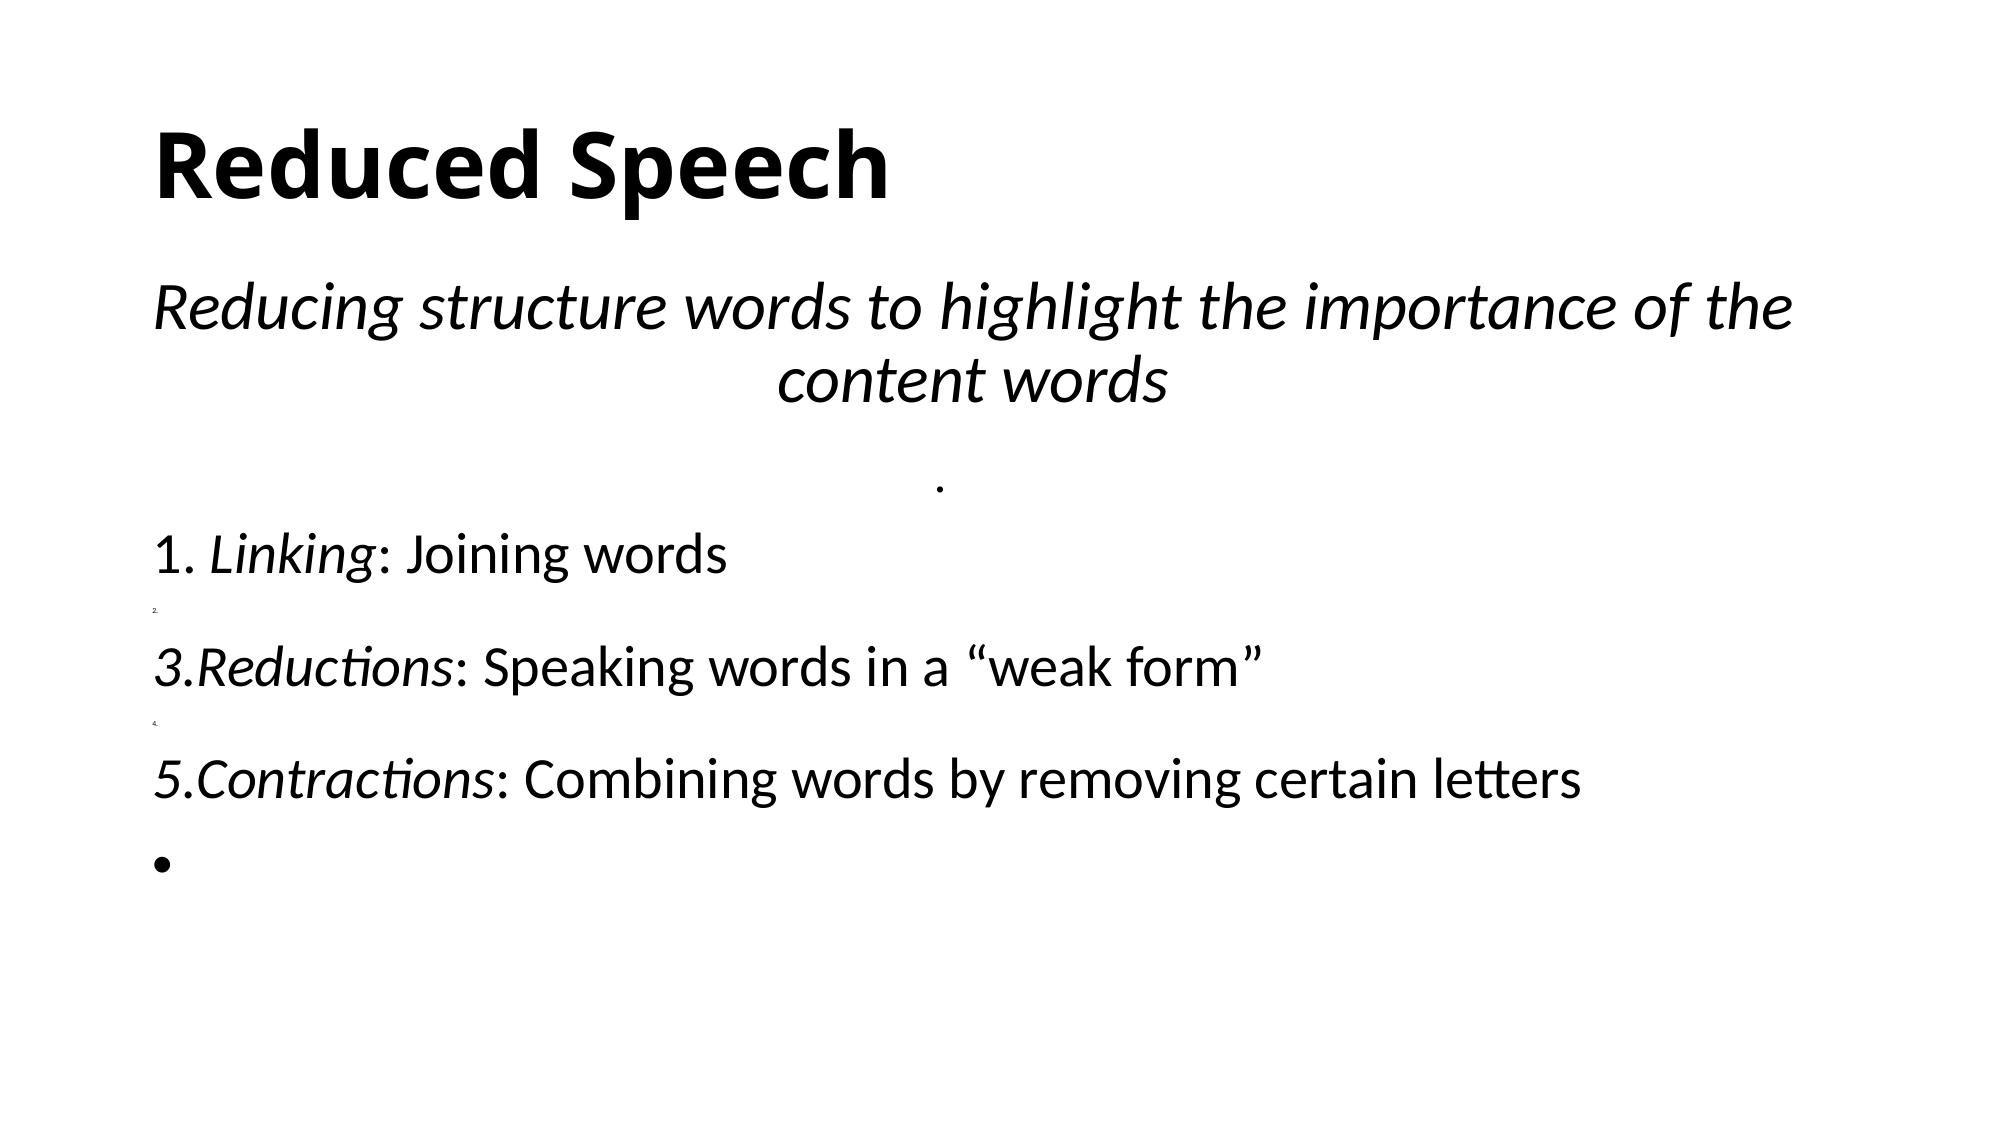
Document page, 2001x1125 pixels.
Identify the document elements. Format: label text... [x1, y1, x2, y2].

list Reducing structure words to highlight the importance of the content words Linking: Joining words Reductions: Speaking words in a “weak form” Contractions: Combining words by removing certain letters [137, 263, 1863, 1062]
title Reduced Speech [137, 59, 1863, 263]
